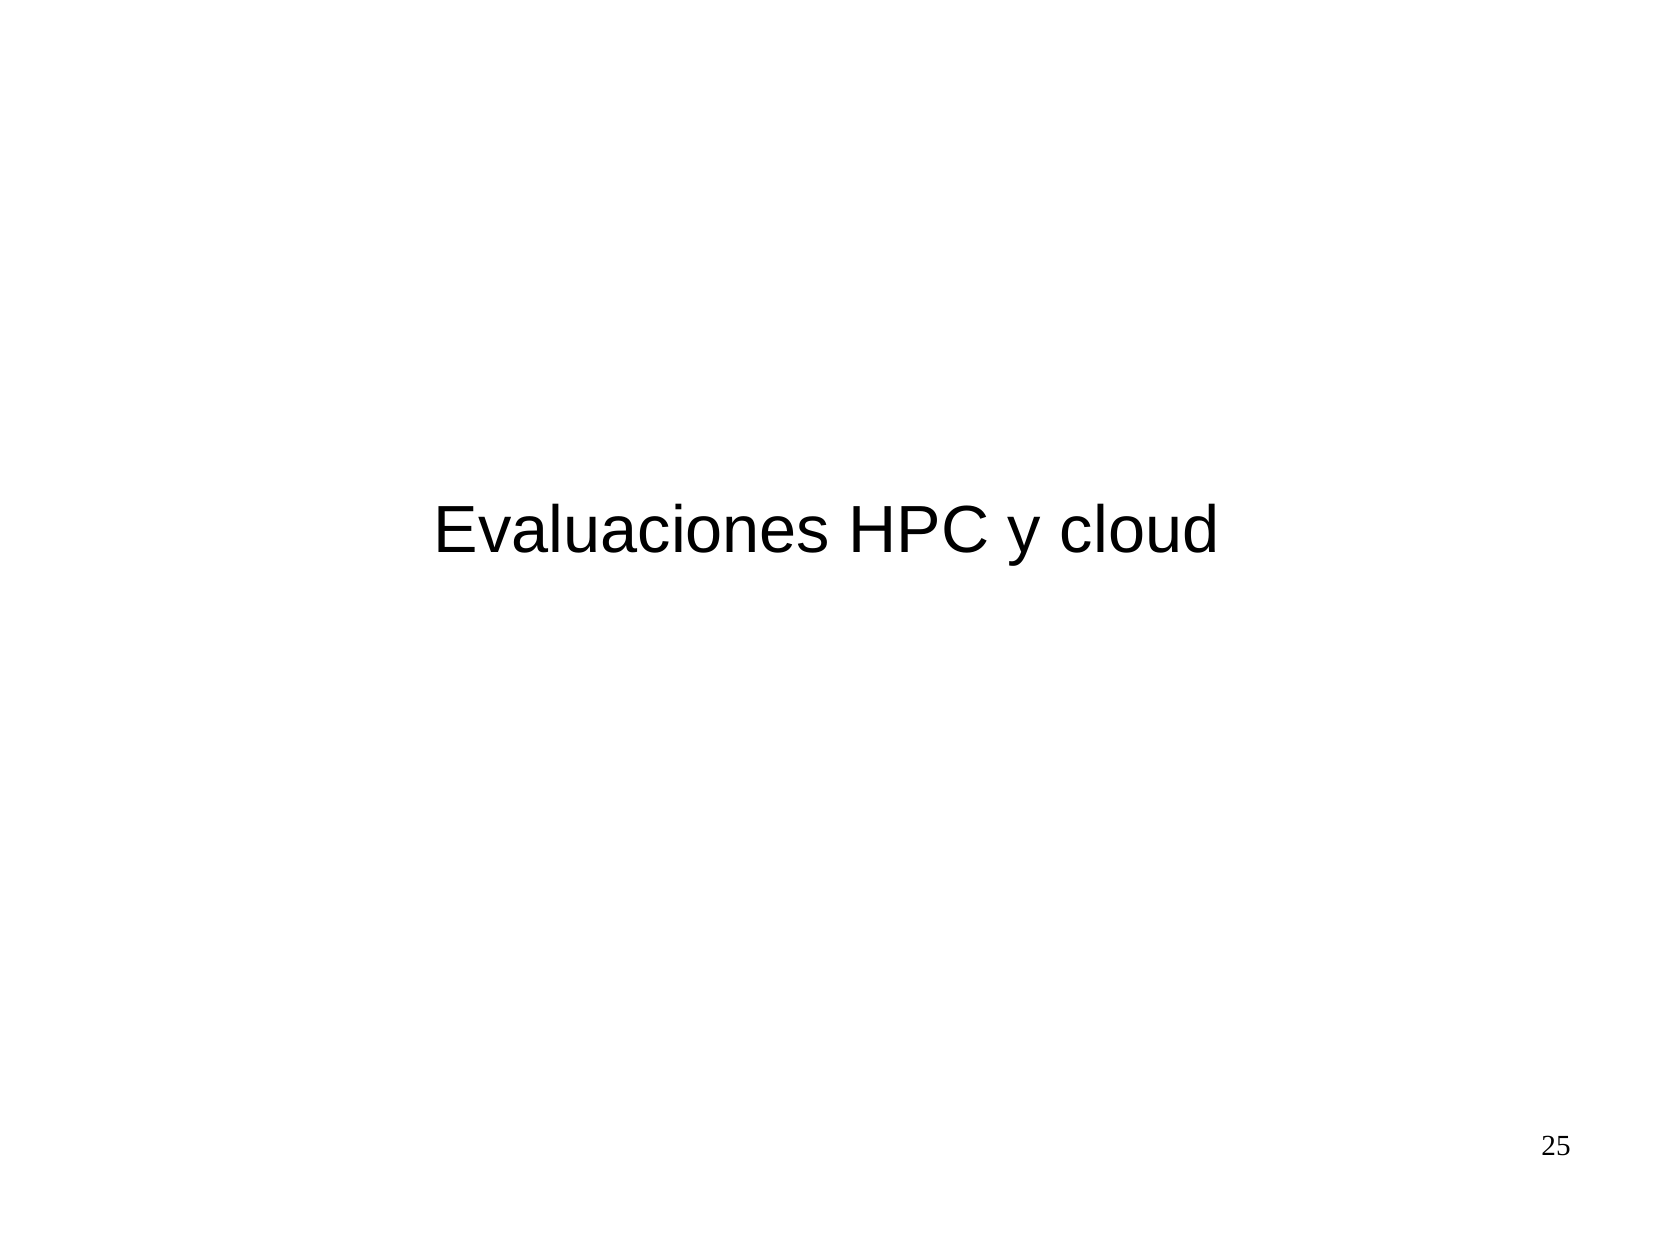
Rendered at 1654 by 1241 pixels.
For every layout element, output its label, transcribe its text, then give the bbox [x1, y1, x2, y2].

subtitle Evaluaciones HPC y cloud [82, 49, 1571, 1010]
